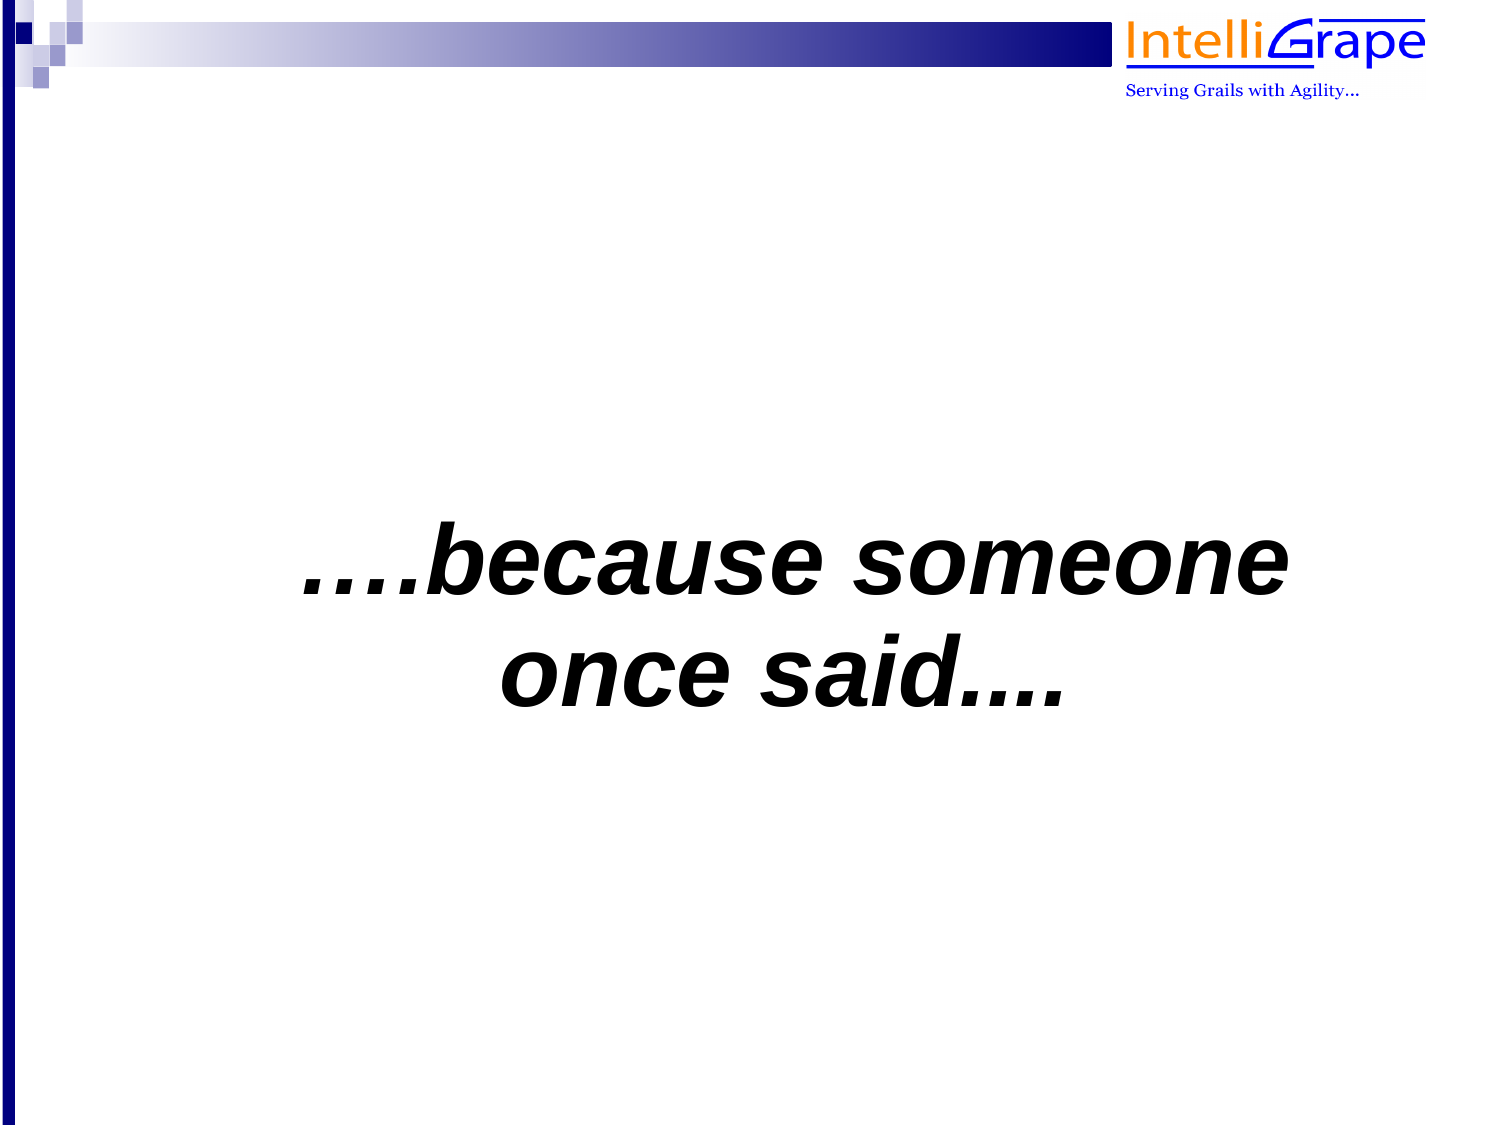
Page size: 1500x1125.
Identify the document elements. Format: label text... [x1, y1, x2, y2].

picture [1125, 12, 1425, 100]
text_box ….because someone once said.... [82, 224, 1433, 1028]
